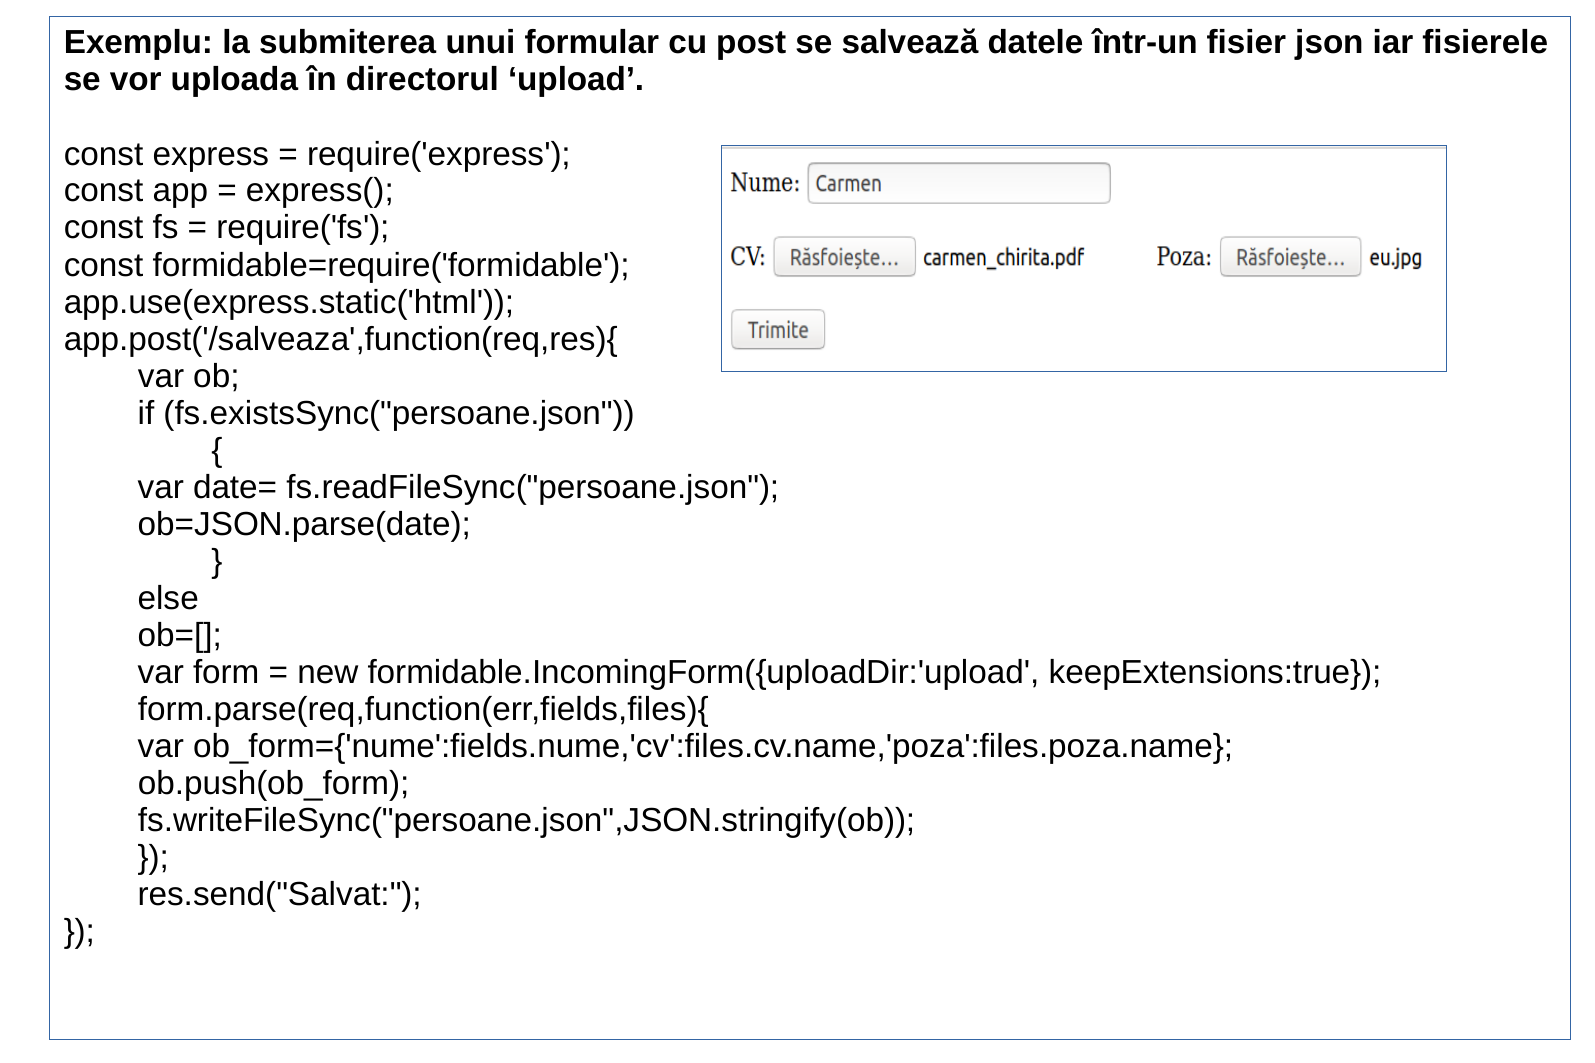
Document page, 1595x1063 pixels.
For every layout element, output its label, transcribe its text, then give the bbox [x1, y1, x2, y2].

text_box Exemplu: la submiterea unui formular cu post se salvează datele într-un fisier json iar fisierele se vor uploada în directorul ‘upload’. const express = require('express'); const app = express(); const fs = require('fs'); const formidable=require('formidable'); app.use(express.static('html')); app.post('/salveaza',function(req,res){ var ob; if (fs.existsSync("persoane.json")) { var date= fs.readFileSync("persoane.json"); ob=JSON.parse(date); } else ob=[]; var form = new formidable.IncomingForm({uploadDir:'upload', keepExtensions:true}); form.parse(req,function(err,fields,files){ var ob_form={'nume':fields.nume,'cv':files.cv.name,'poza':files.poza.name}; ob.push(ob_form); fs.writeFileSync("persoane.json",JSON.stringify(ob)); }); res.send("Salvat:"); }); [49, 16, 1571, 1040]
picture [721, 145, 1447, 372]
